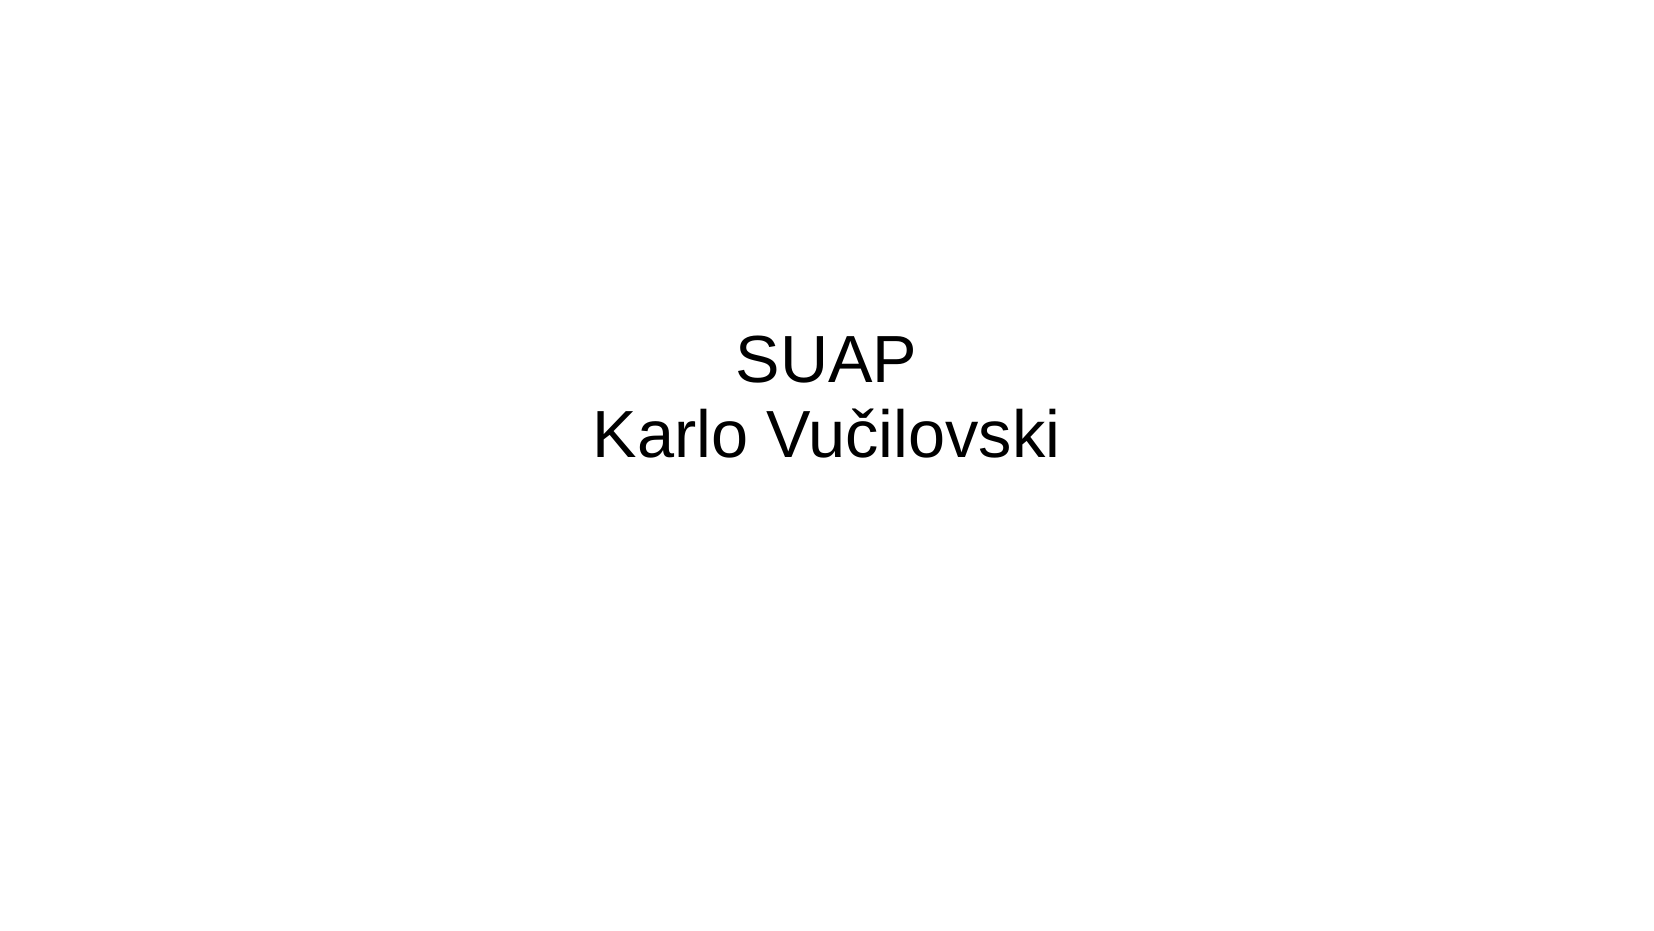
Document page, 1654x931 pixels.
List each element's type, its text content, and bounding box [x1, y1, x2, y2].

subtitle SUAP Karlo Vučilovski [82, 37, 1571, 757]
